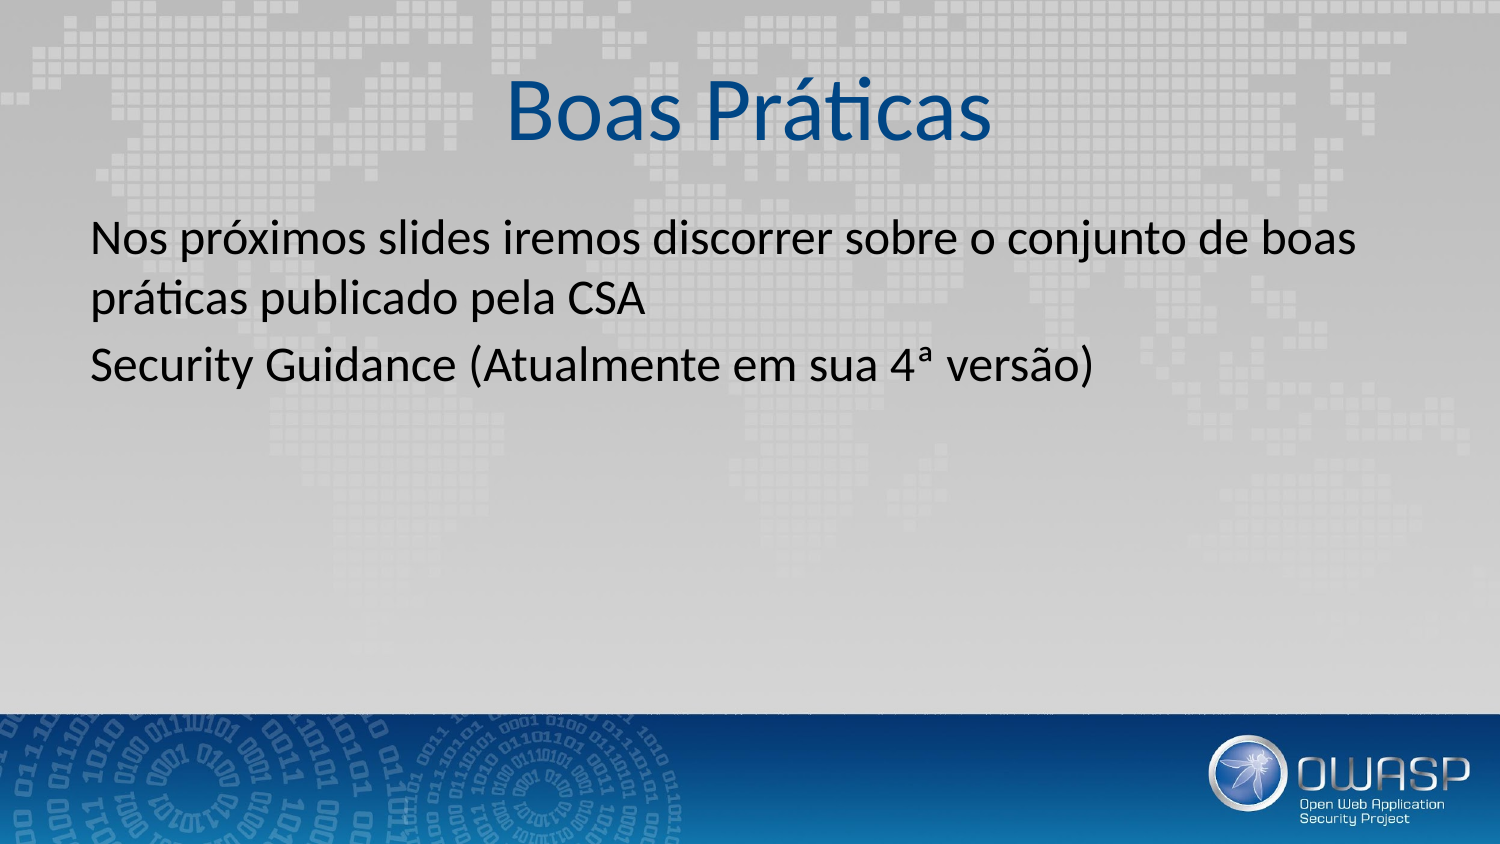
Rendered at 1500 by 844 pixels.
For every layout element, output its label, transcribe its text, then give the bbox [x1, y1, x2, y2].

picture [0, 0, 1500, 844]
list Nos próximos slides iremos discorrer sobre o conjunto de boas práticas publicado pela CSA Security Guidance (Atualmente em sua 4ª versão) [75, 196, 1425, 705]
title Boas Práticas [75, 33, 1425, 175]
